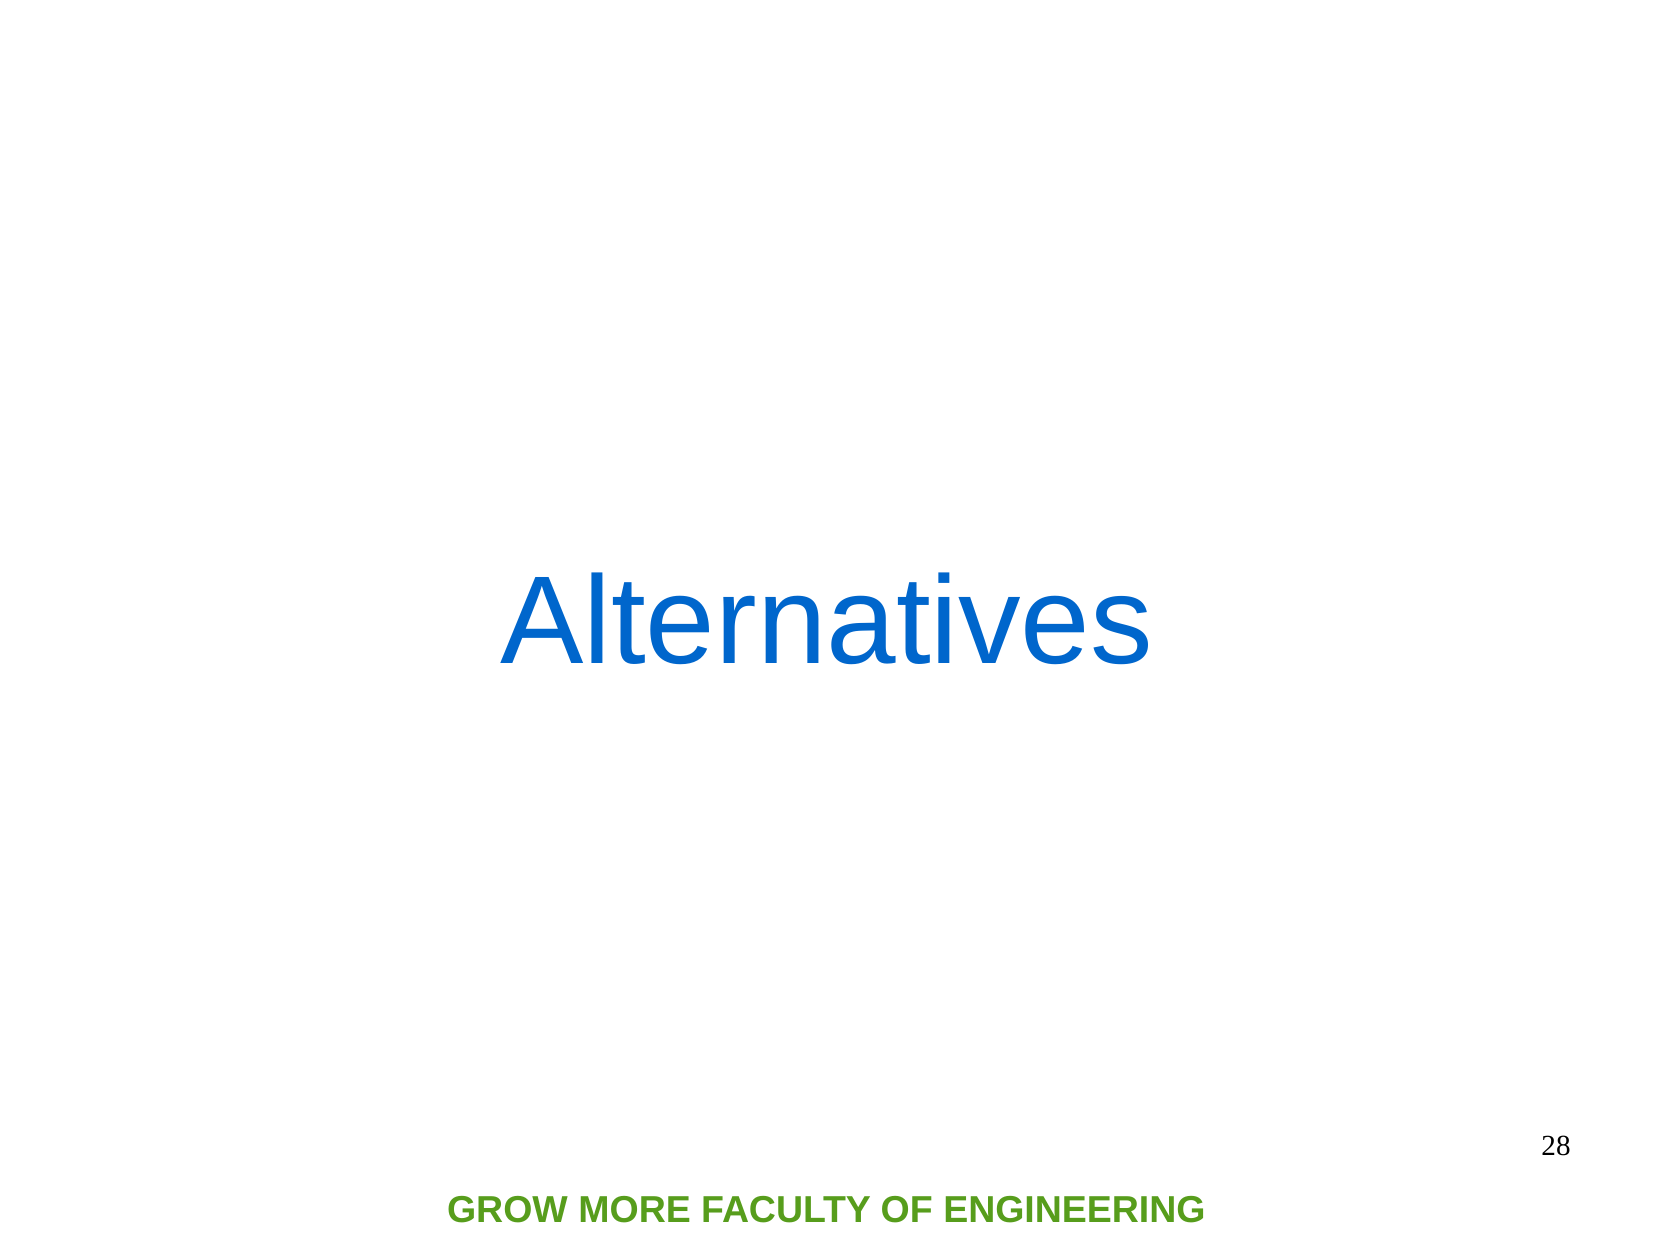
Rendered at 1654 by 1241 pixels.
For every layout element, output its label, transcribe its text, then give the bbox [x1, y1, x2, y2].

title Alternatives [82, 516, 1571, 724]
